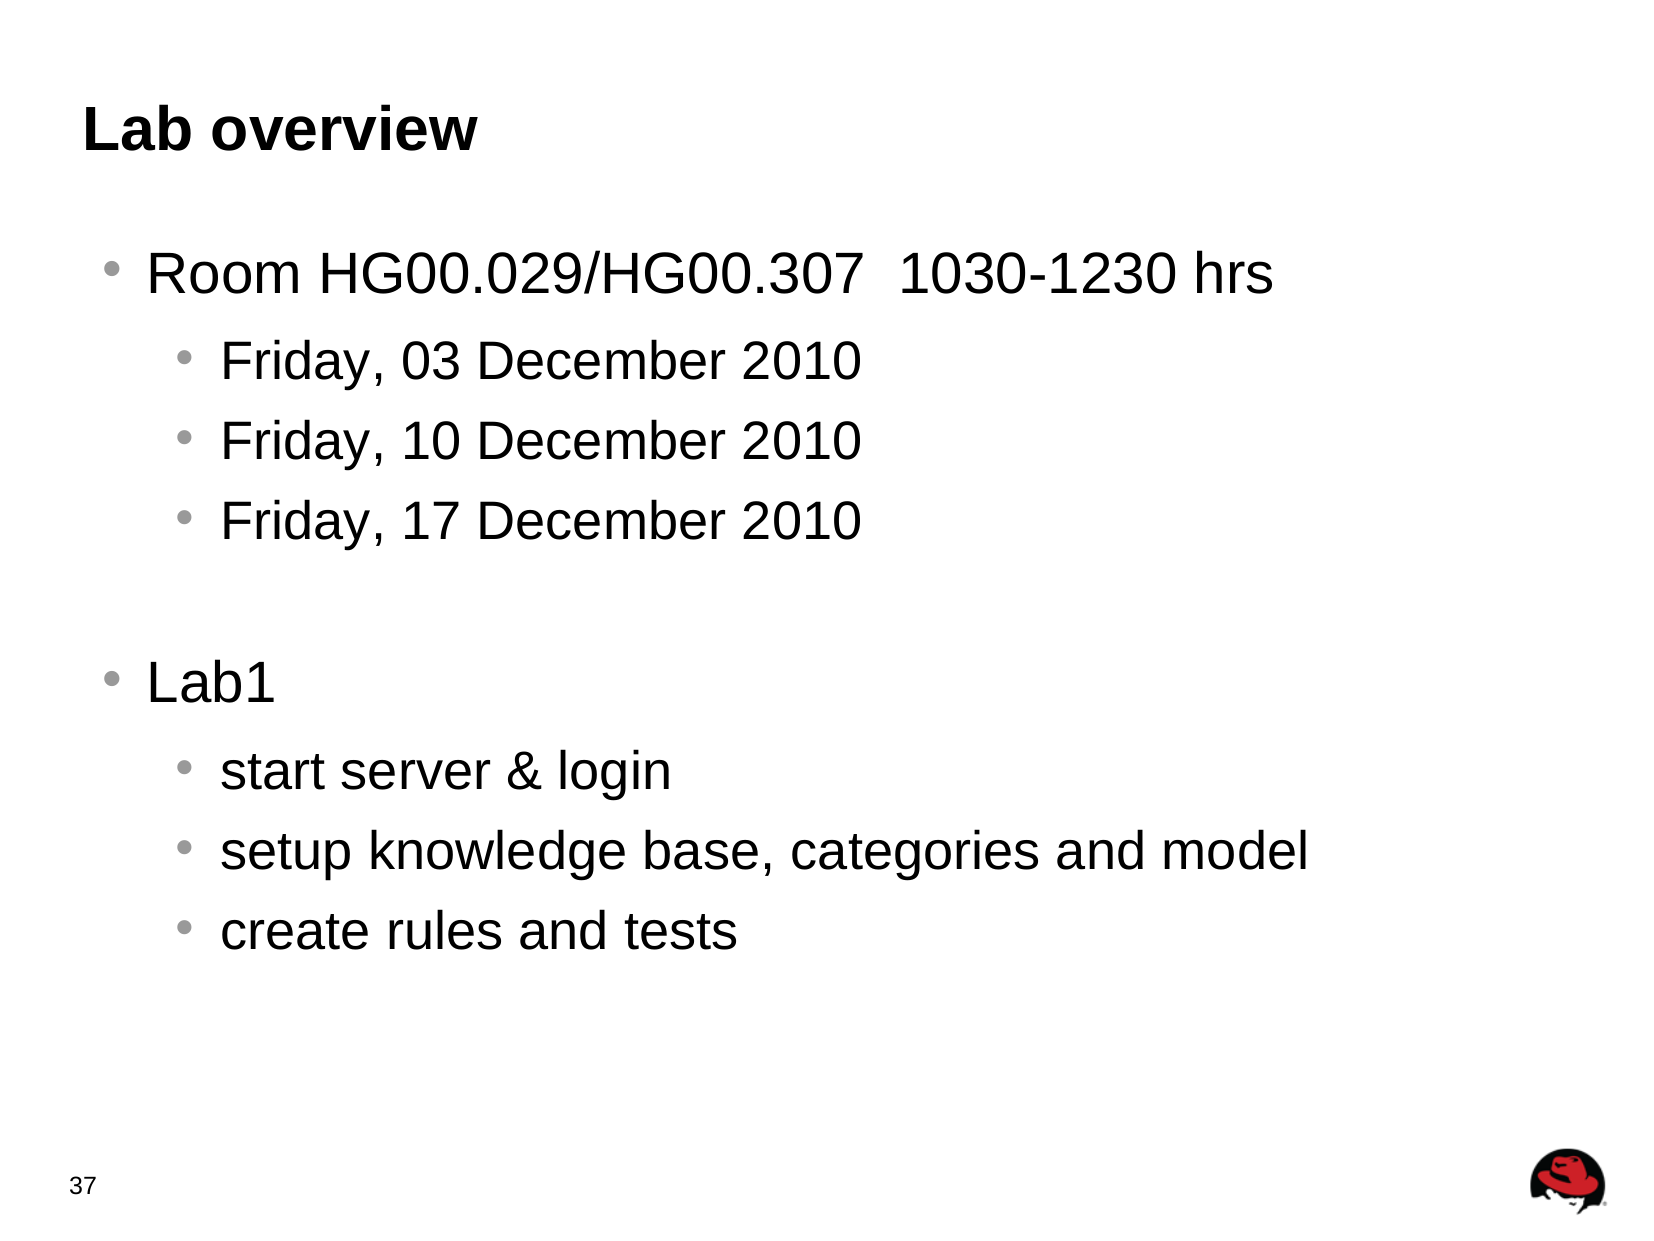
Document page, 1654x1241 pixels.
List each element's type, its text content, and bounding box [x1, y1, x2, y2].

list Room HG00.029/HG00.307 1030-1230 hrs Friday, 03 December 2010 Friday, 10 December 2010 Friday, 17 December 2010 Lab1 start server & login setup knowledge base, categories and model create rules and tests [86, 244, 1575, 1024]
picture [1529, 1146, 1613, 1224]
title Lab overview [82, 44, 1571, 218]
